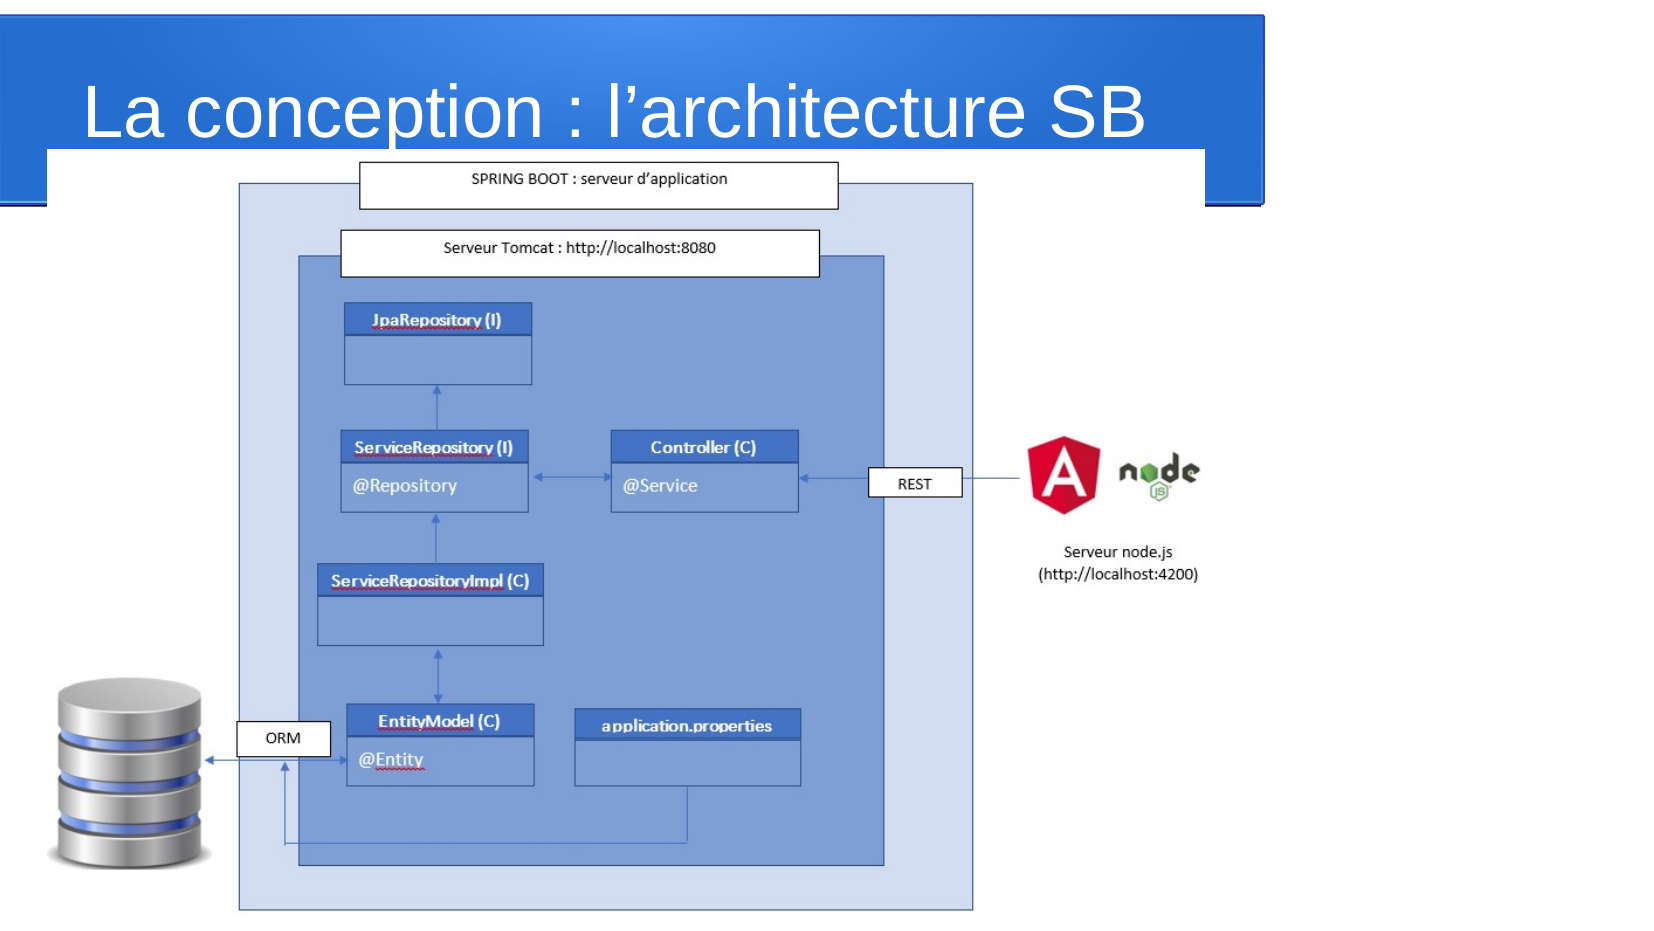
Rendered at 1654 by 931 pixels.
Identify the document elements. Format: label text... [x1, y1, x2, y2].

title La conception : l’architecture SB [82, 35, 1235, 189]
picture [47, 149, 1205, 927]
